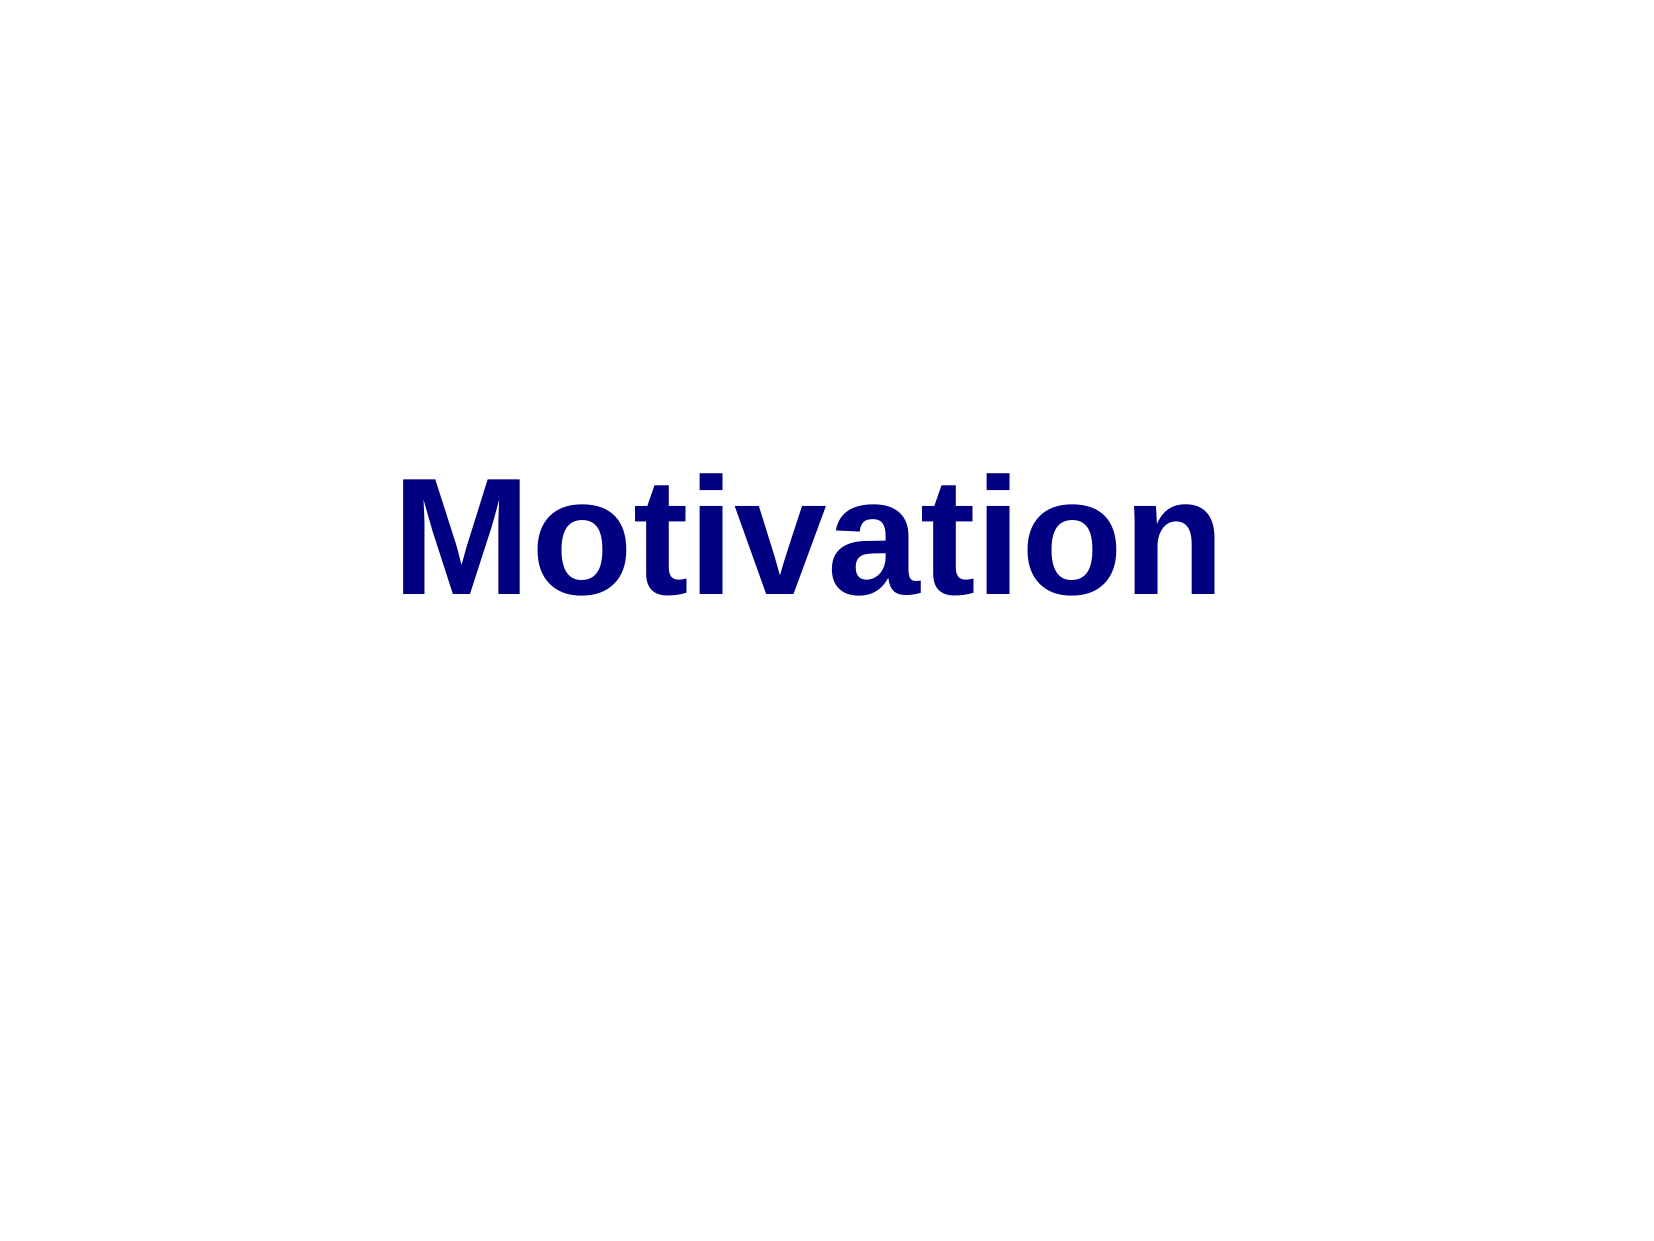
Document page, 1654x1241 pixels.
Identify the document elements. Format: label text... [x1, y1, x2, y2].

text_box Motivation [377, 436, 1371, 638]
